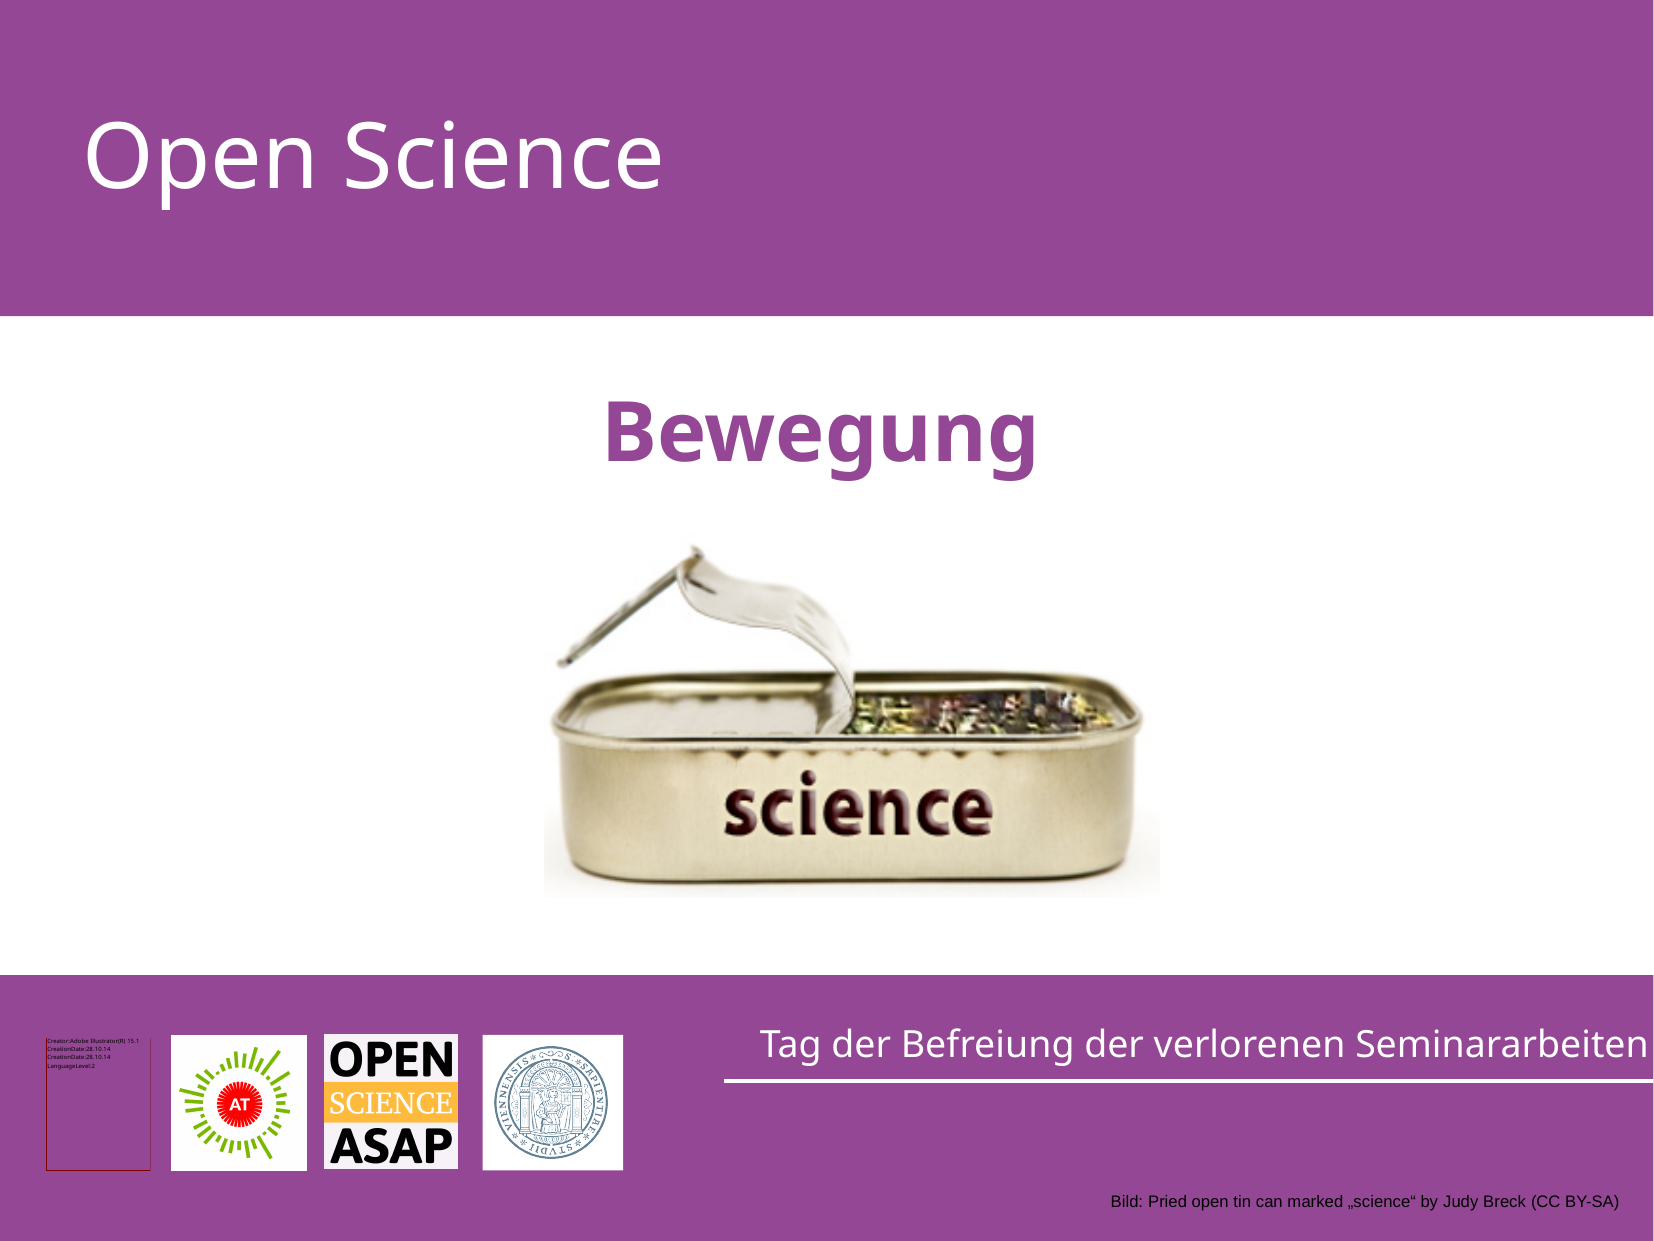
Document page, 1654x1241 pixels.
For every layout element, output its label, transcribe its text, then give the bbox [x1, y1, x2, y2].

picture [494, 1046, 608, 1159]
picture [544, 531, 1160, 898]
picture [324, 1034, 458, 1169]
text_box Bild: Pried open tin can marked „science“ by Judy Breck (CC BY-SA) [615, 1185, 1636, 1219]
picture [45, 1039, 151, 1171]
text_box [0, 0, 1654, 1241]
picture [171, 1035, 307, 1171]
text_box Tag der Befreiung der verlorenen Seminararbeiten [745, 1010, 1631, 1068]
text_box Bewegung [48, 365, 1594, 474]
title Open Science [82, 49, 1571, 257]
